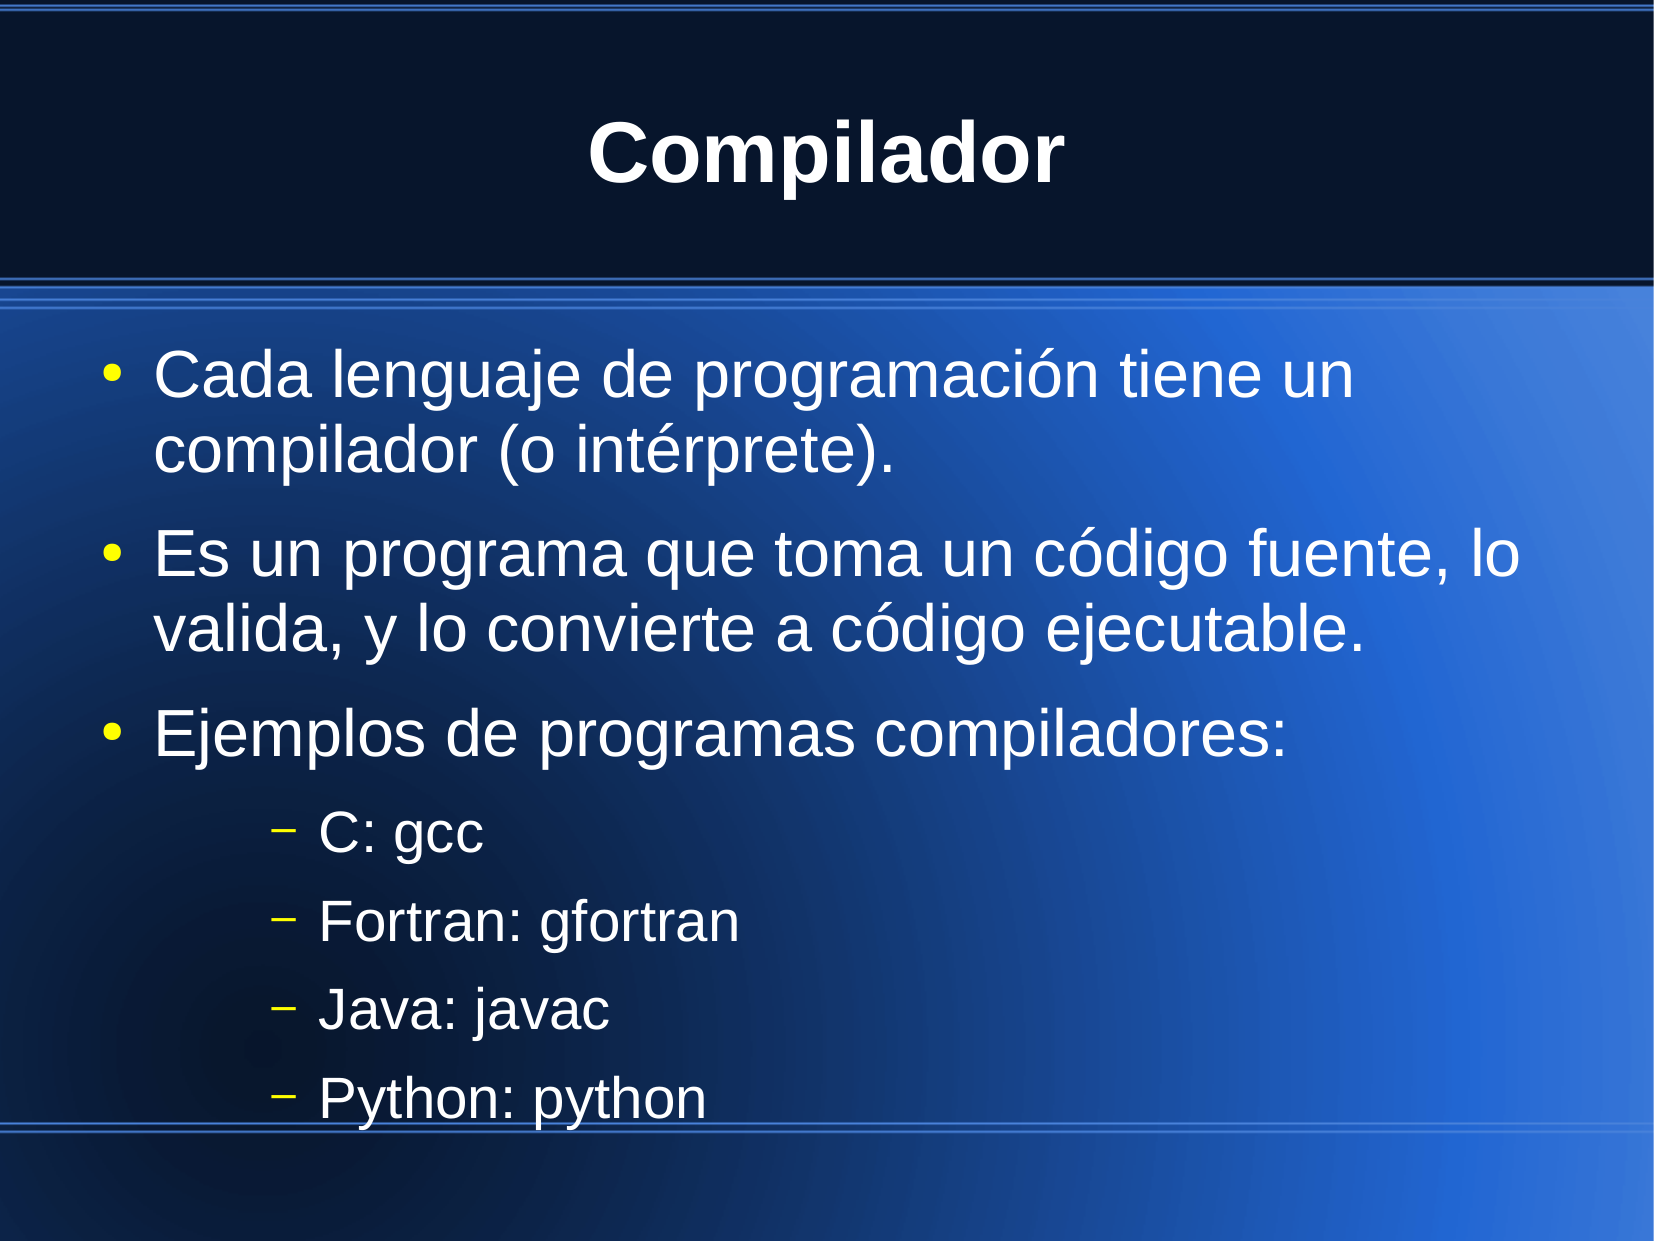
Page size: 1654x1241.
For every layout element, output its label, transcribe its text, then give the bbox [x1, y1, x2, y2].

title Compilador [82, 49, 1571, 257]
picture [0, 0, 1654, 1241]
list Cada lenguaje de programación tiene un compilador (o intérprete). Es un programa que toma un código fuente, lo valida, y lo convierte a código ejecutable. Ejemplos de programas compiladores: C: gcc Fortran: gfortran Java: javac Python: python [82, 337, 1571, 1131]
